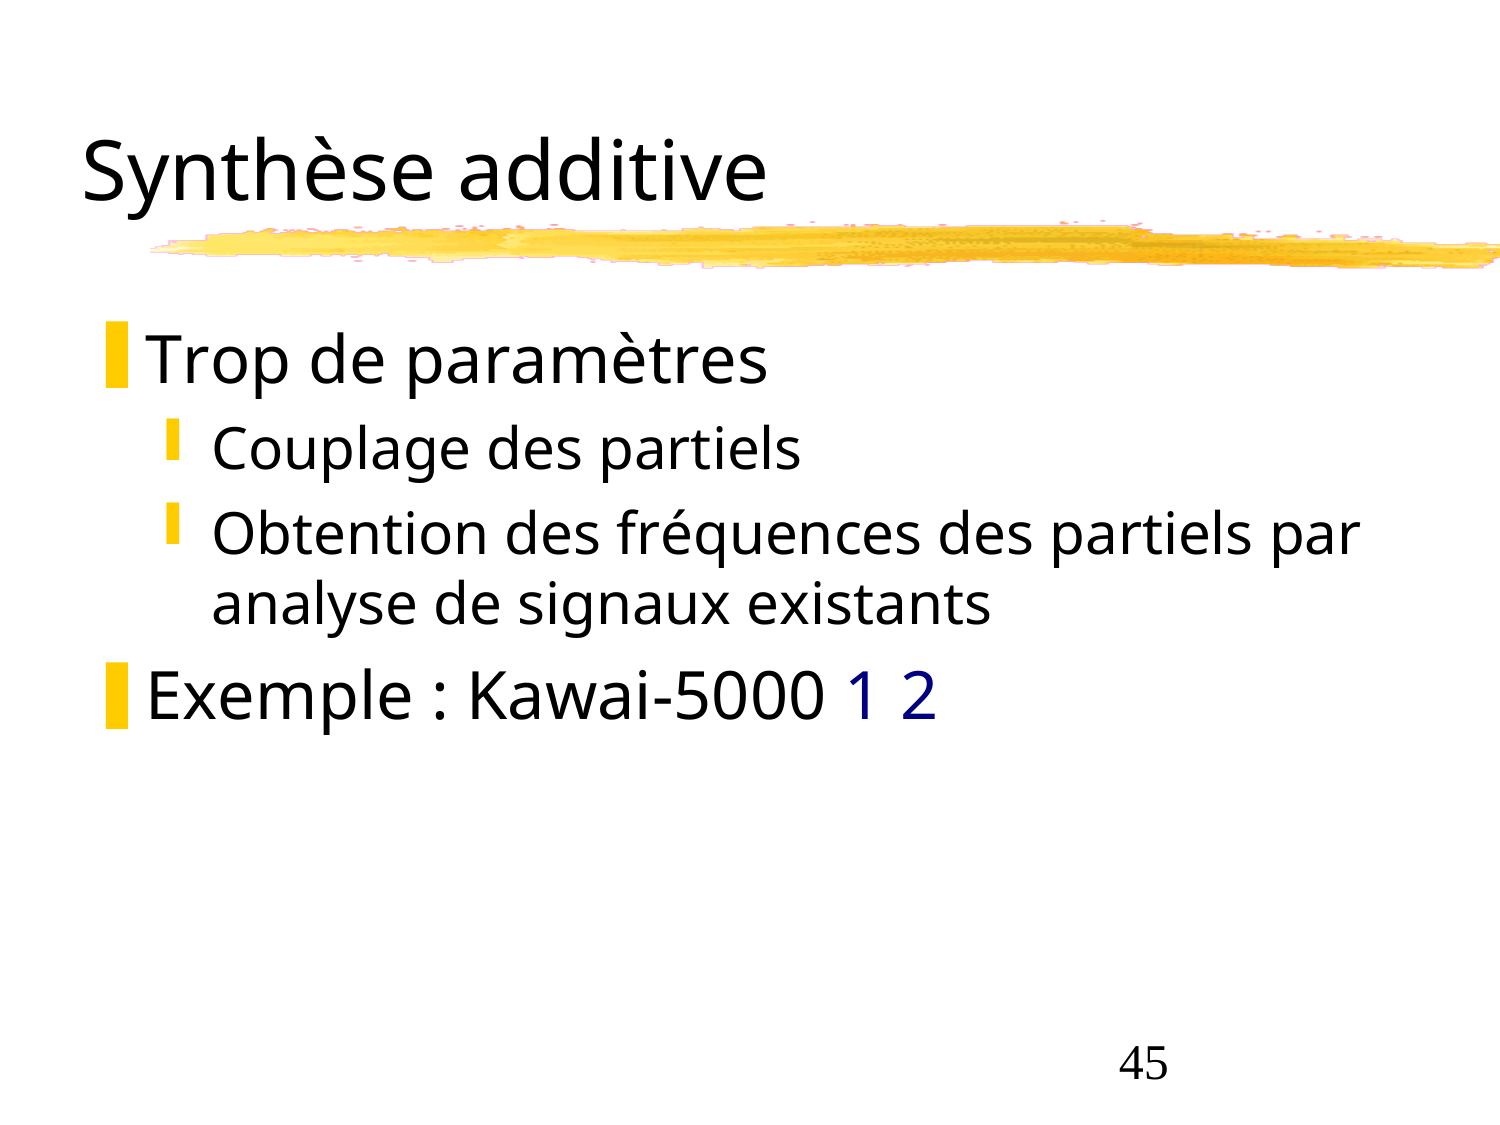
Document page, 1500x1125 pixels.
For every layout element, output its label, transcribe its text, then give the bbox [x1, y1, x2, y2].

picture [150, 215, 1500, 279]
list Trop de paramètres Couplage des partiels Obtention des fréquences des partiels par analyse de signaux existants Exemple : Kawai-5000 1 2 [74, 309, 1417, 1052]
title Synthèse additive [66, 8, 1342, 225]
